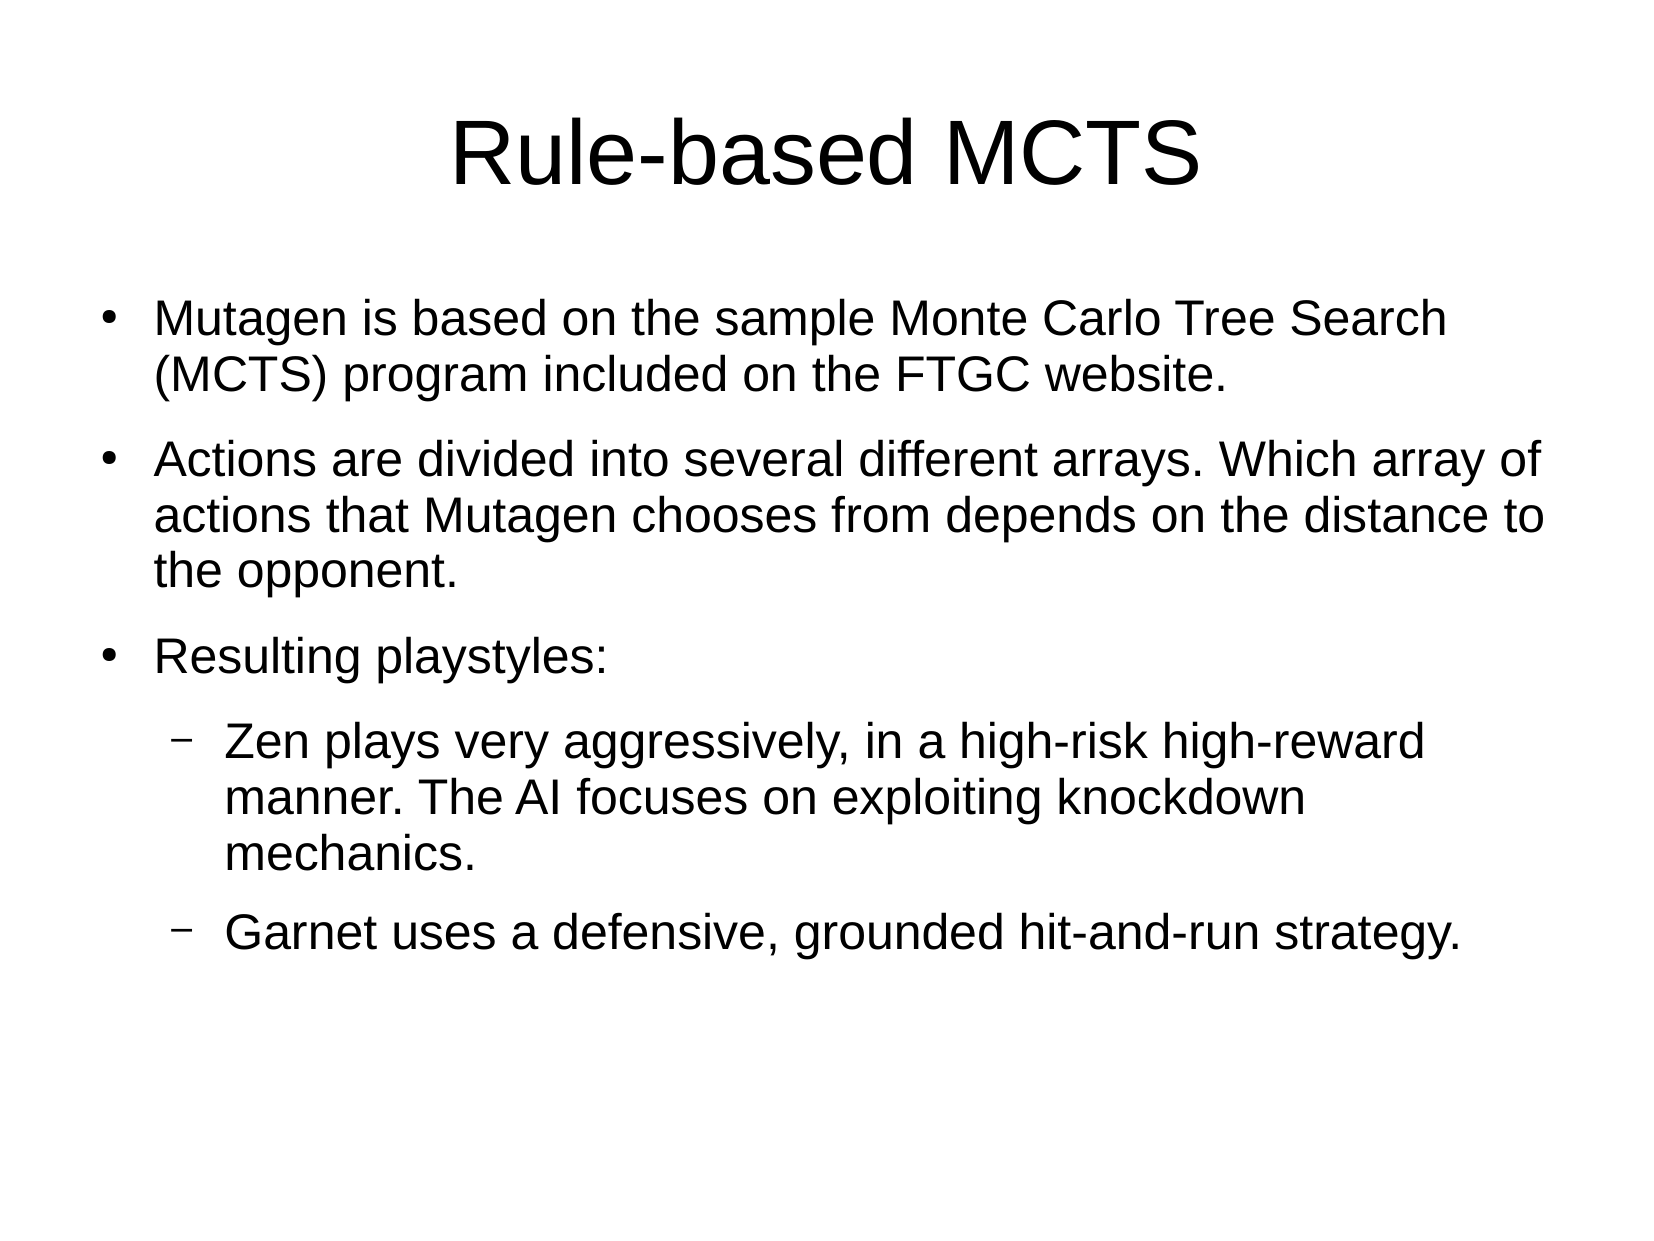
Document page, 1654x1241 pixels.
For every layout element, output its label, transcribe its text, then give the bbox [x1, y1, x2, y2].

list Mutagen is based on the sample Monte Carlo Tree Search (MCTS) program included on the FTGC website. Actions are divided into several different arrays. Which array of actions that Mutagen chooses from depends on the distance to the opponent. Resulting playstyles: Zen plays very aggressively, in a high-risk high-reward manner. The AI focuses on exploiting knockdown mechanics. Garnet uses a defensive, grounded hit-and-run strategy. [82, 290, 1571, 1109]
title Rule-based MCTS [82, 49, 1571, 257]
